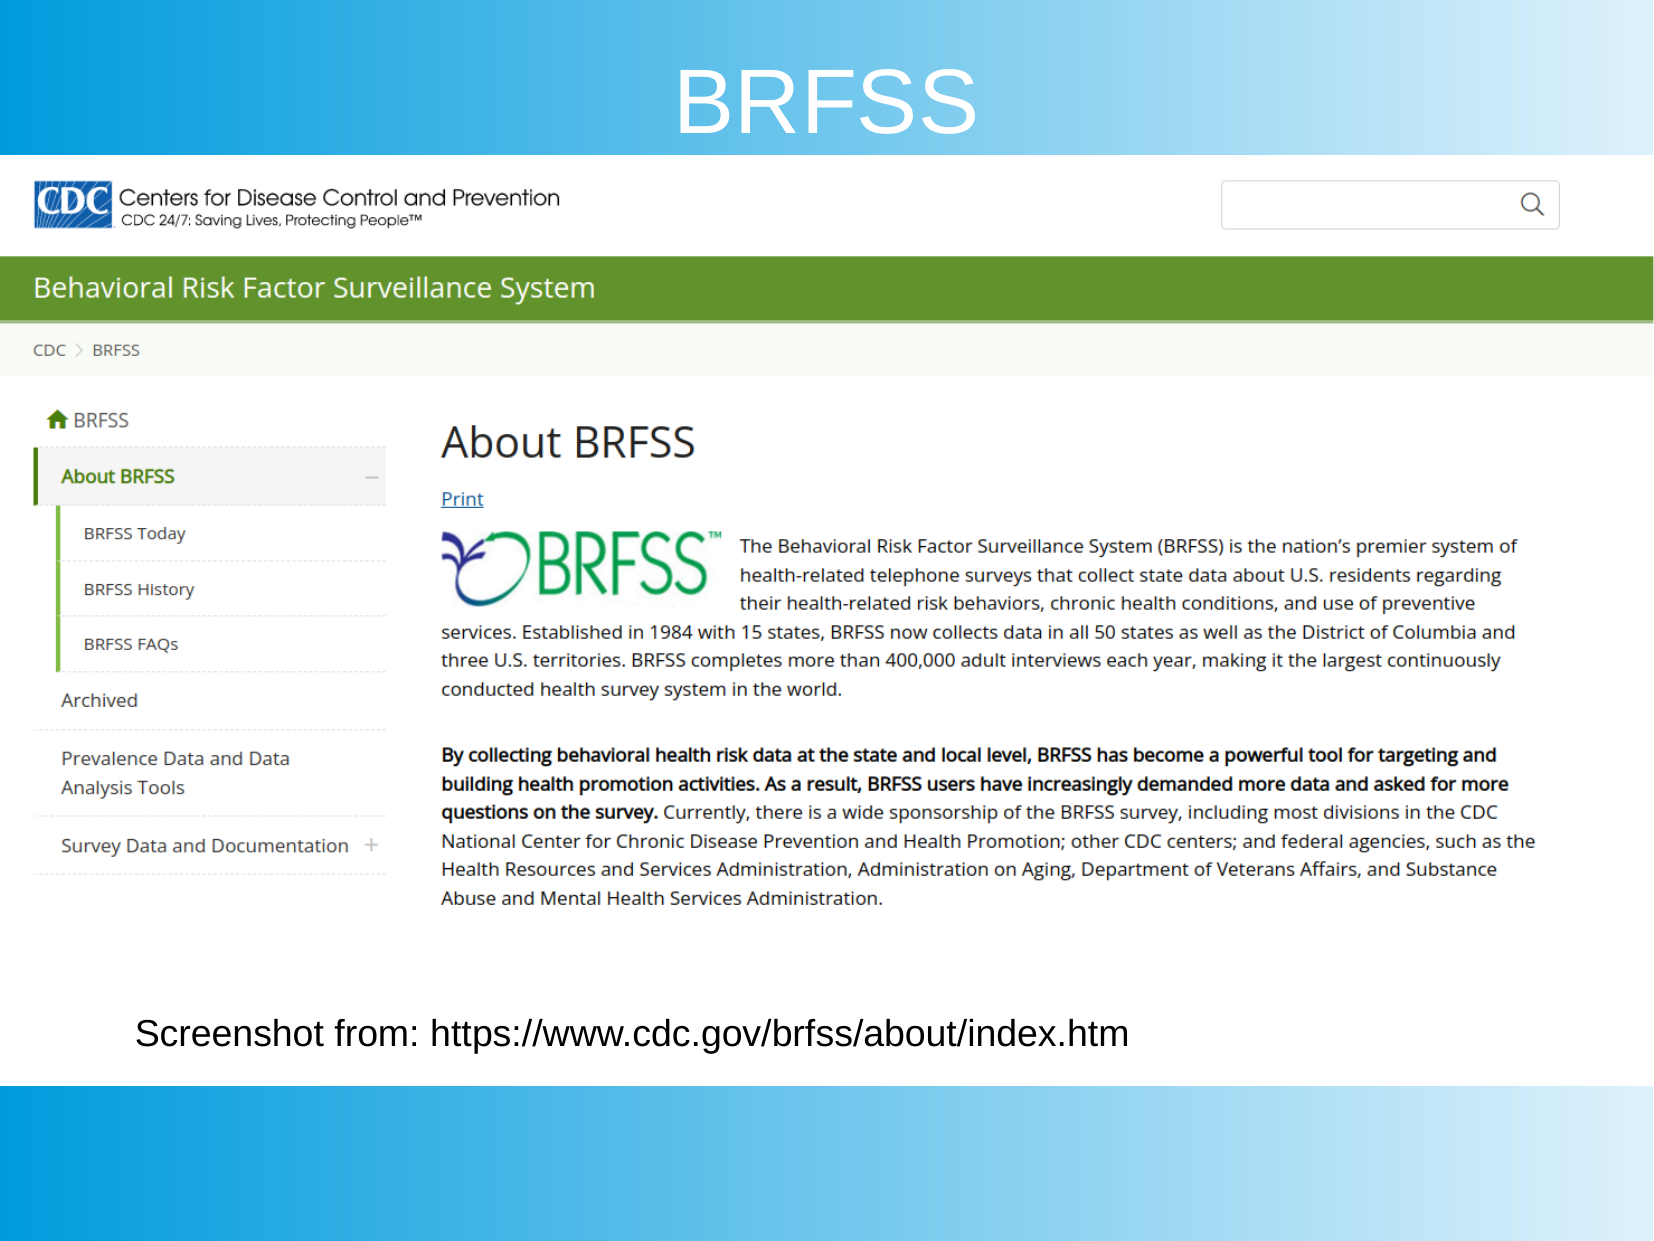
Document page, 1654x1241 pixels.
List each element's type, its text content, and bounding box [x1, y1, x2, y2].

text_box Screenshot from: https://www.cdc.gov/brfss/about/index.htm [120, 1005, 1546, 1062]
title BRFSS [82, 49, 1571, 155]
picture [0, 158, 1654, 916]
